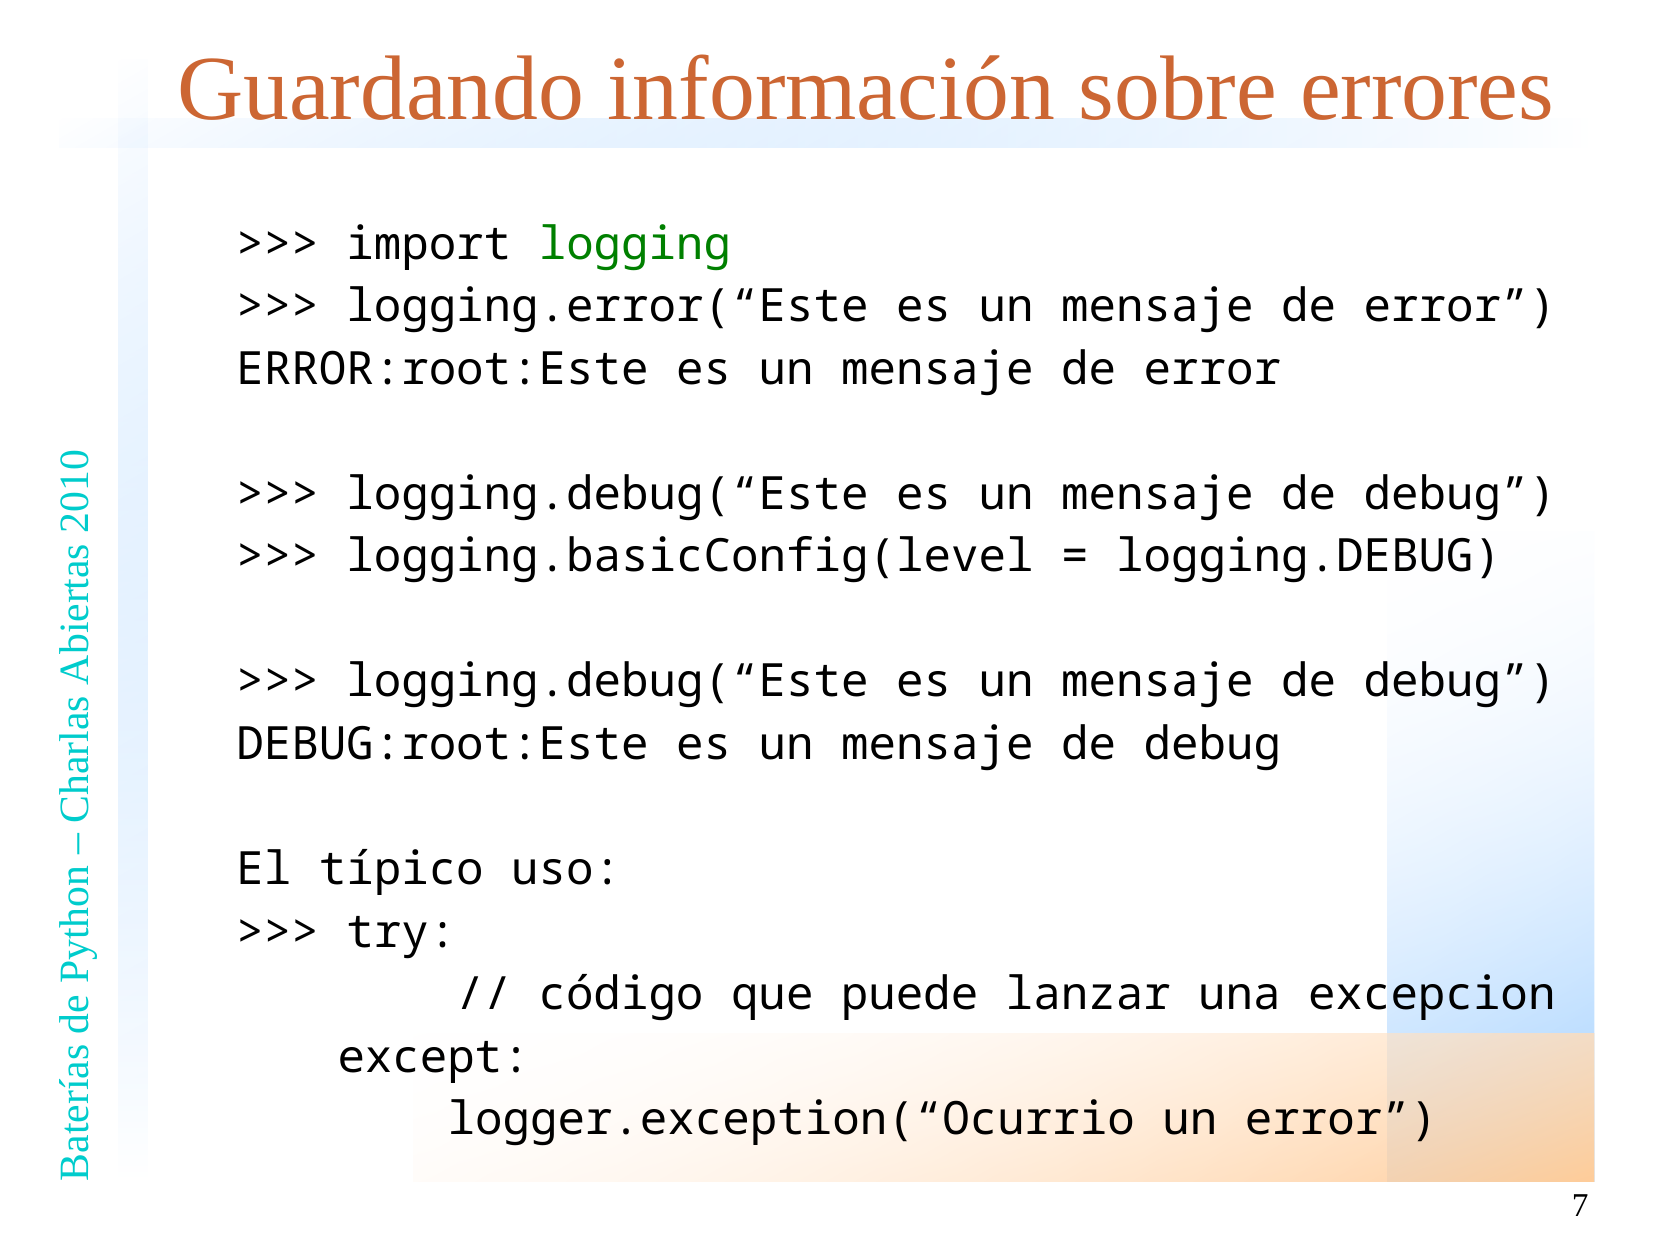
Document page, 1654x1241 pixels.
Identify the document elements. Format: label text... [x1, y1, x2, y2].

title Guardando información sobre errores [177, 29, 1595, 148]
subtitle >>> import logging >>> logging.error(“Este es un mensaje de error”) ERROR:root:Este es un mensaje de error >>> logging.debug(“Este es un mensaje de debug”) >>> logging.basicConfig(level = logging.DEBUG) >>> logging.debug(“Este es un mensaje de debug”) DEBUG:root:Este es un mensaje de debug El típico uso: >>> try: // código que puede lanzar una excepcion except: logger.exception(“Ocurrio un error”) [206, 177, 1595, 1182]
